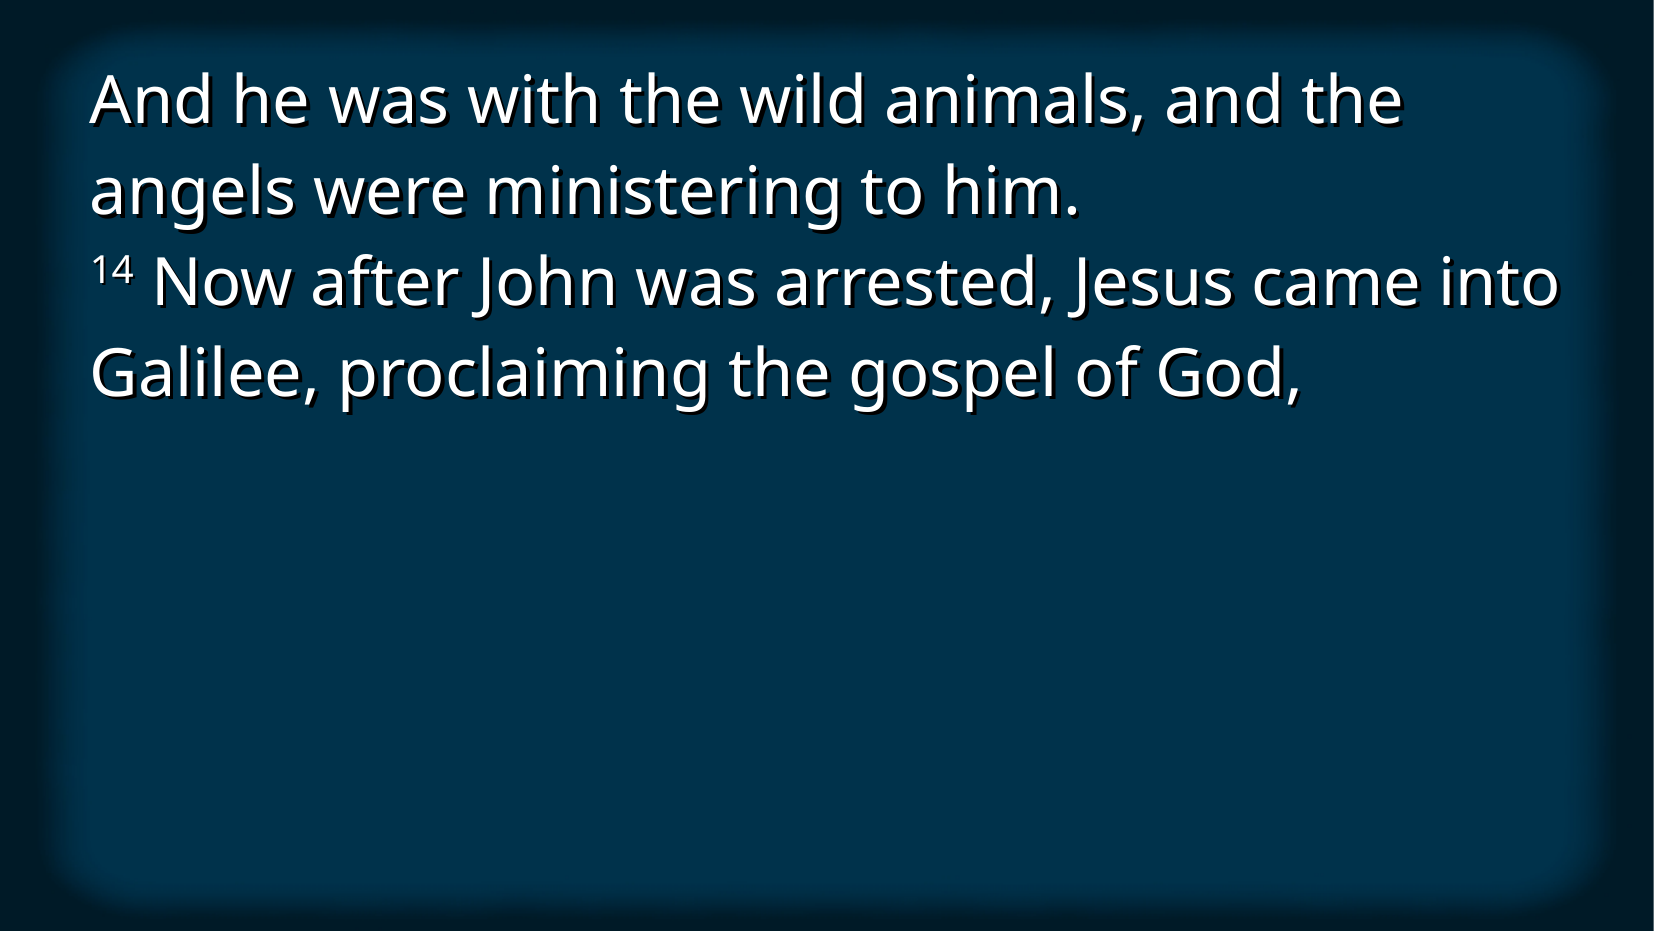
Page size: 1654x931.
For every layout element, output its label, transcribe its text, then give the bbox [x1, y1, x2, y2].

text_box And he was with the wild animals, and the angels were ministering to him. 14 Now after John was arrested, Jesus came into Galilee, proclaiming the gospel of God, [75, 45, 1591, 415]
picture [0, 0, 1654, 931]
